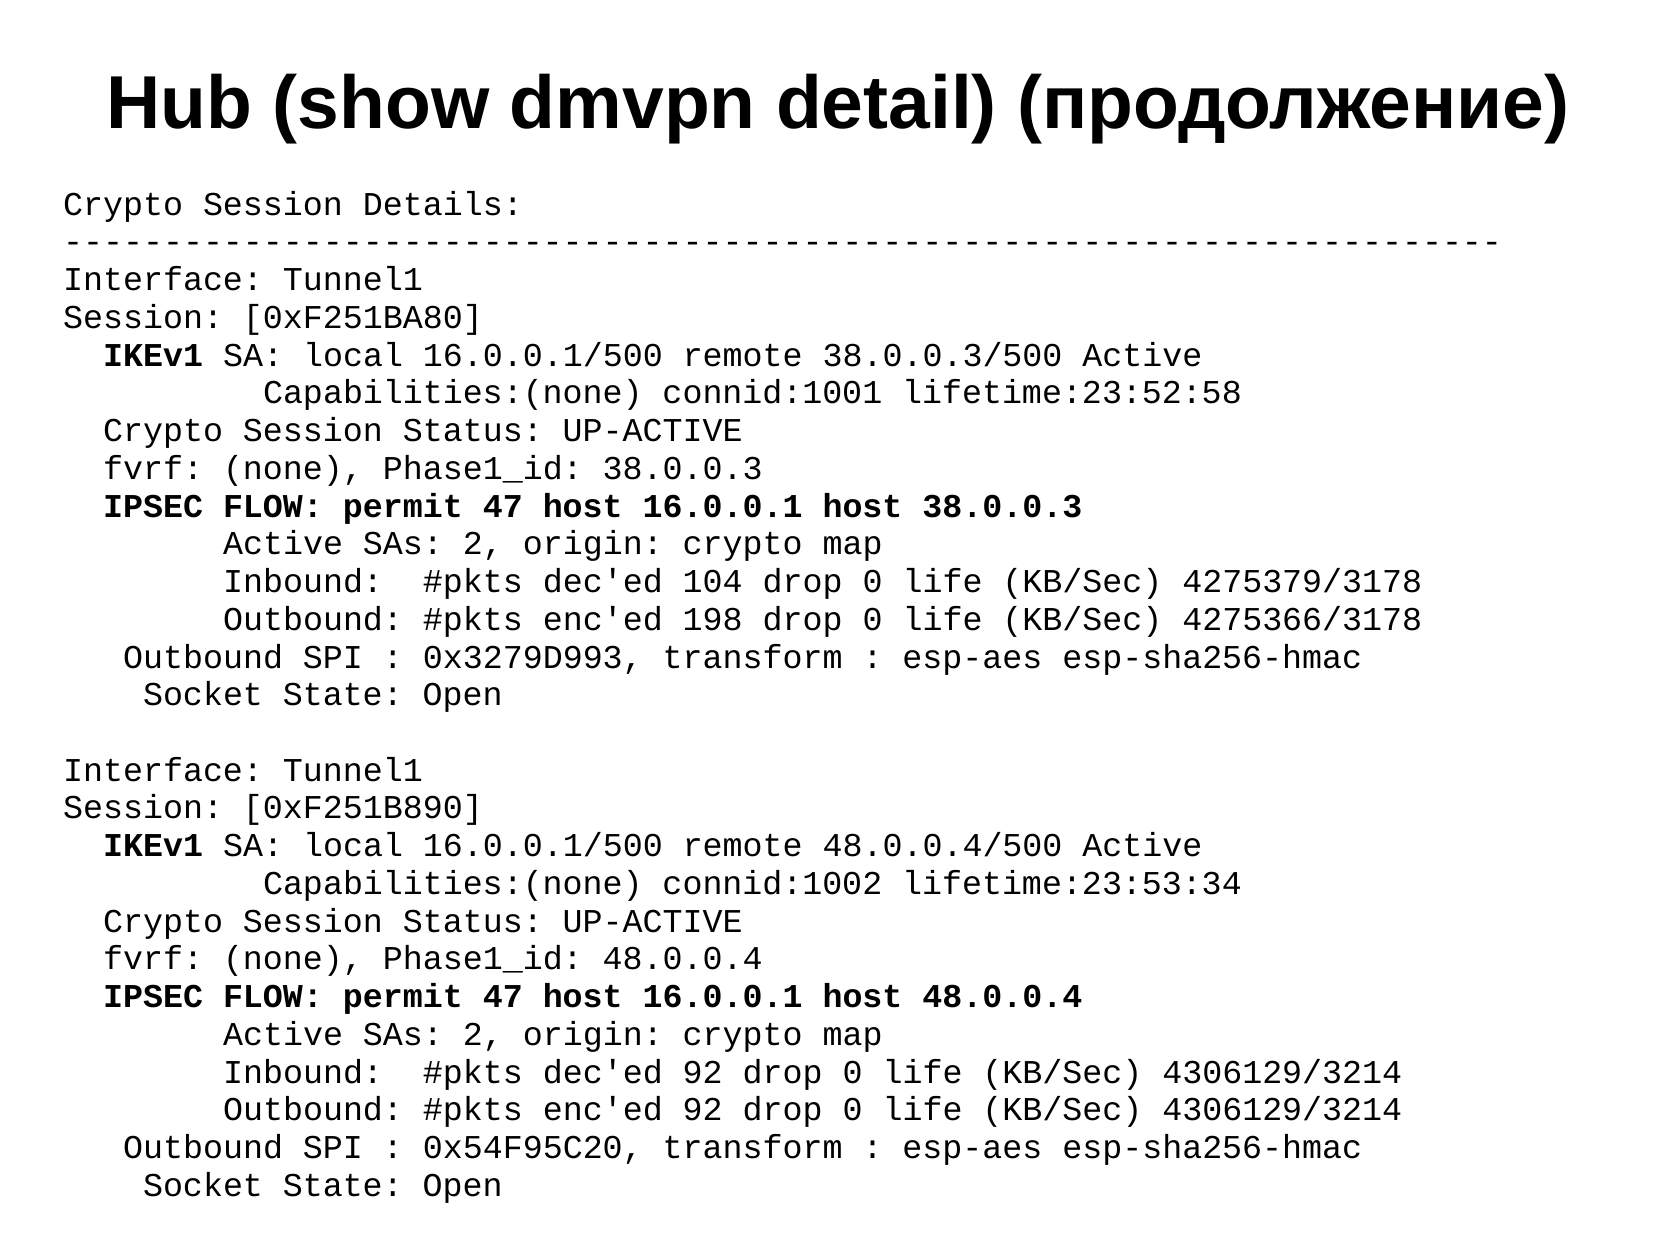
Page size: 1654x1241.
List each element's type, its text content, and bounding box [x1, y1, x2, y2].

list Crypto Session Details: ------------------------------------------------------------------------ Interface: Tunnel1 Session: [0xF251BA80] IKEv1 SA: local 16.0.0.1/500 remote 38.0.0.3/500 Active Capabilities:(none) connid:1001 lifetime:23:52:58 Crypto Session Status: UP-ACTIVE fvrf: (none), Phase1_id: 38.0.0.3 IPSEC FLOW: permit 47 host 16.0.0.1 host 38.0.0.3 Active SAs: 2, origin: crypto map Inbound: #pkts dec'ed 104 drop 0 life (KB/Sec) 4275379/3178 Outbound: #pkts enc'ed 198 drop 0 life (KB/Sec) 4275366/3178 Outbound SPI : 0x3279D993, transform : esp-aes esp-sha256-hmac Socket State: Open Interface: Tunnel1 Session: [0xF251B890] IKEv1 SA: local 16.0.0.1/500 remote 48.0.0.4/500 Active Capabilities:(none) connid:1002 lifetime:23:53:34 Crypto Session Status: UP-ACTIVE fvrf: (none), Phase1_id: 48.0.0.4 IPSEC FLOW: permit 47 host 16.0.0.1 host 48.0.0.4 Active SAs: 2, origin: crypto map Inbound: #pkts dec'ed 92 drop 0 life (KB/Sec) 4306129/3214 Outbound: #pkts enc'ed 92 drop 0 life (KB/Sec) 4306129/3214 Outbound SPI : 0x54F95C20, transform : esp-aes esp-sha256-hmac Socket State: Open [63, 187, 1601, 1207]
text_box Hub (show dmvpn detail) (продолжение) [64, 37, 1613, 151]
